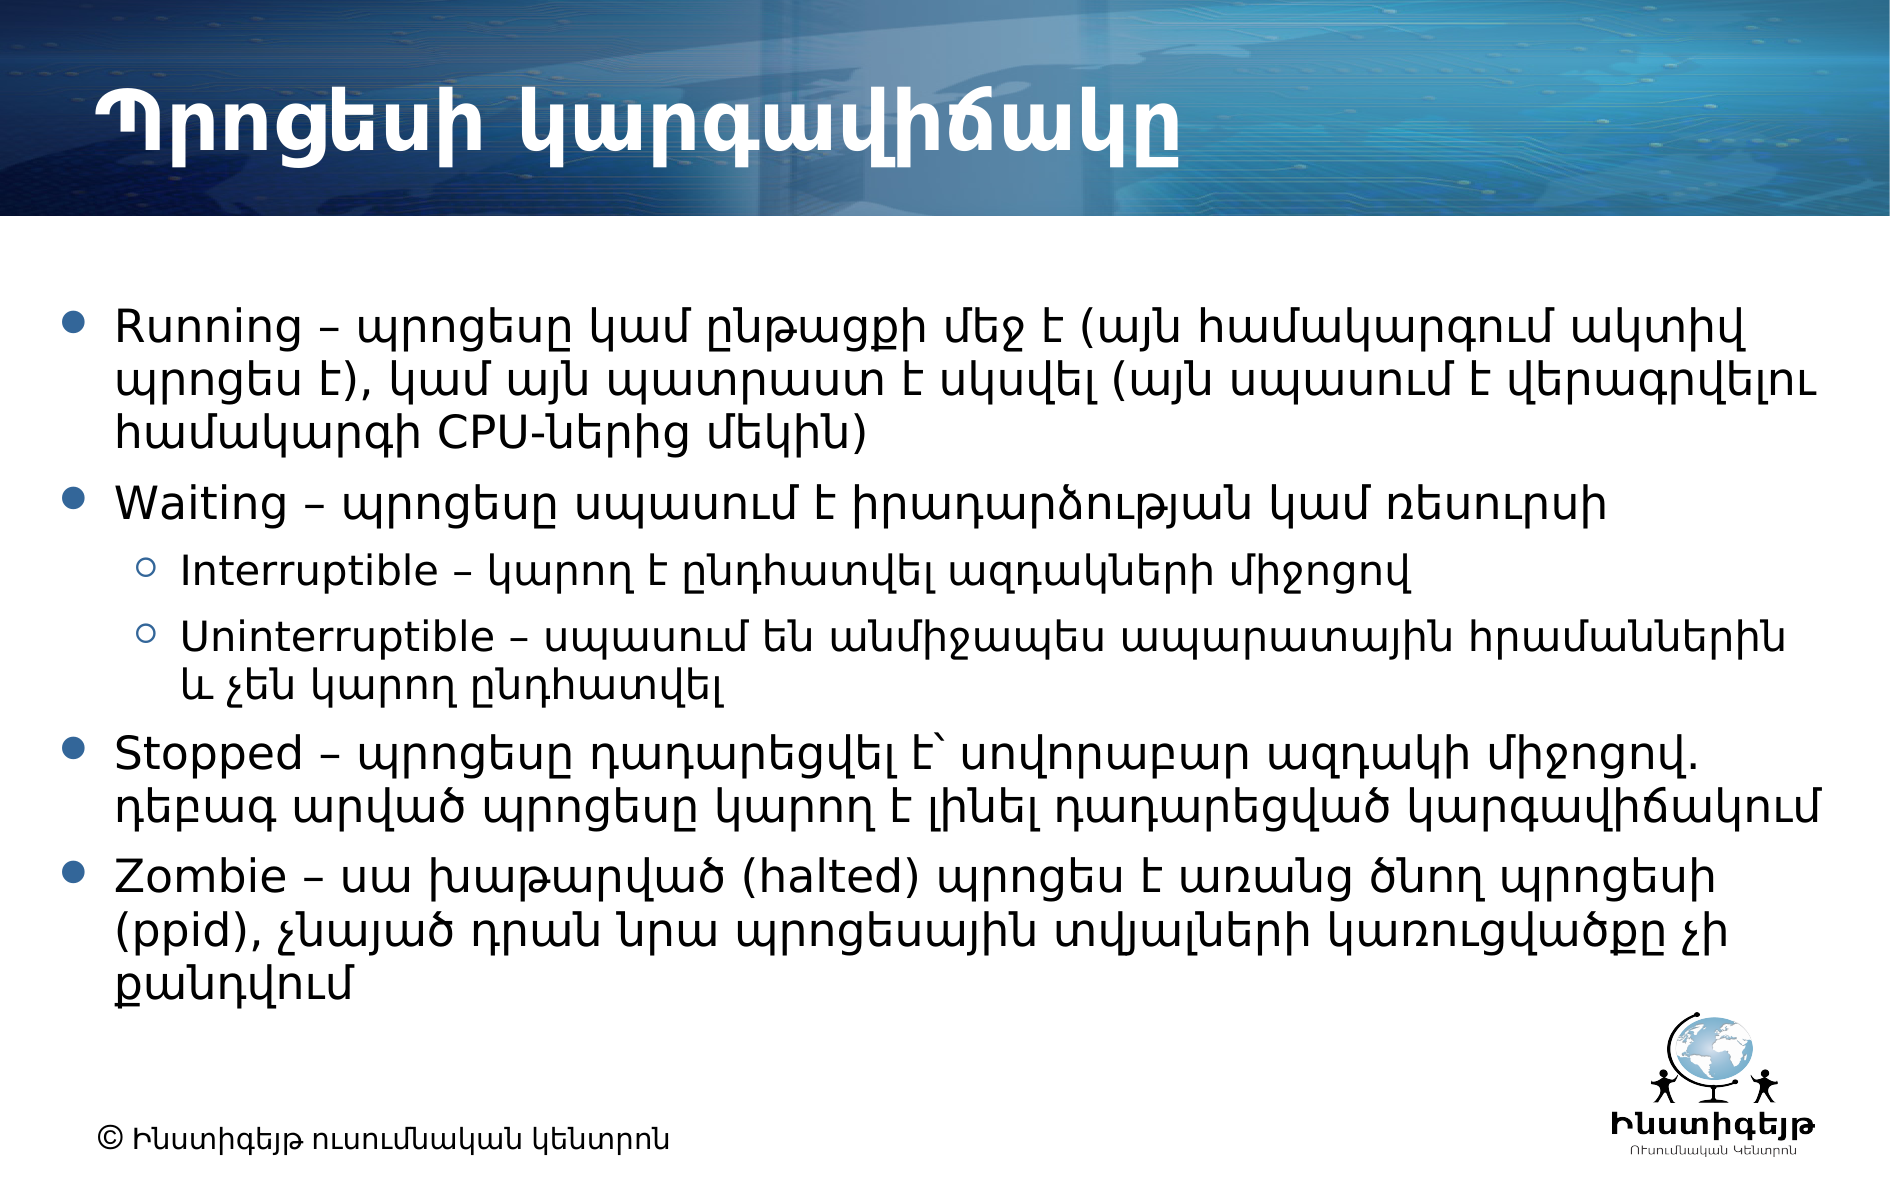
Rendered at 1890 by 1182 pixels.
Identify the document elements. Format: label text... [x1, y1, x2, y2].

picture [1612, 1088, 1815, 1157]
title Պրոցեսի կարգավիճակը [94, 47, 1793, 217]
list Running – պրոցեսը կամ ընթացքի մեջ է (այն համակարգում ակտիվ պրոցես է), կամ այն պատրաստ է սկսվել (այն սպասում է վերագրվելու համակարգի CPU-ներից մեկին) Waiting – պրոցեսը սպասում է իրադարձության կամ ռեսուրսի Interruptible – կարող է ընդհատվել ազդակների միջոցով Uninterruptible – սպասում են անմիջապես ապարատային հրամաններին և չեն կարող ընդհատվել Stopped – պրոցեսը դադարեցվել է՝ սովորաբար ազդակի միջոցով․ դեբագ արված պրոցեսը կարող է լինել դադարեցված կարգավիճակում Zombie – սա խաթարված (halted) պրոցես է առանց ծնող պրոցեսի (ppid), չնայած դրան նրա պրոցեսային տվյալների կառուցվածքը չի քանդվում [59, 300, 1831, 1088]
picture [0, 0, 1890, 216]
